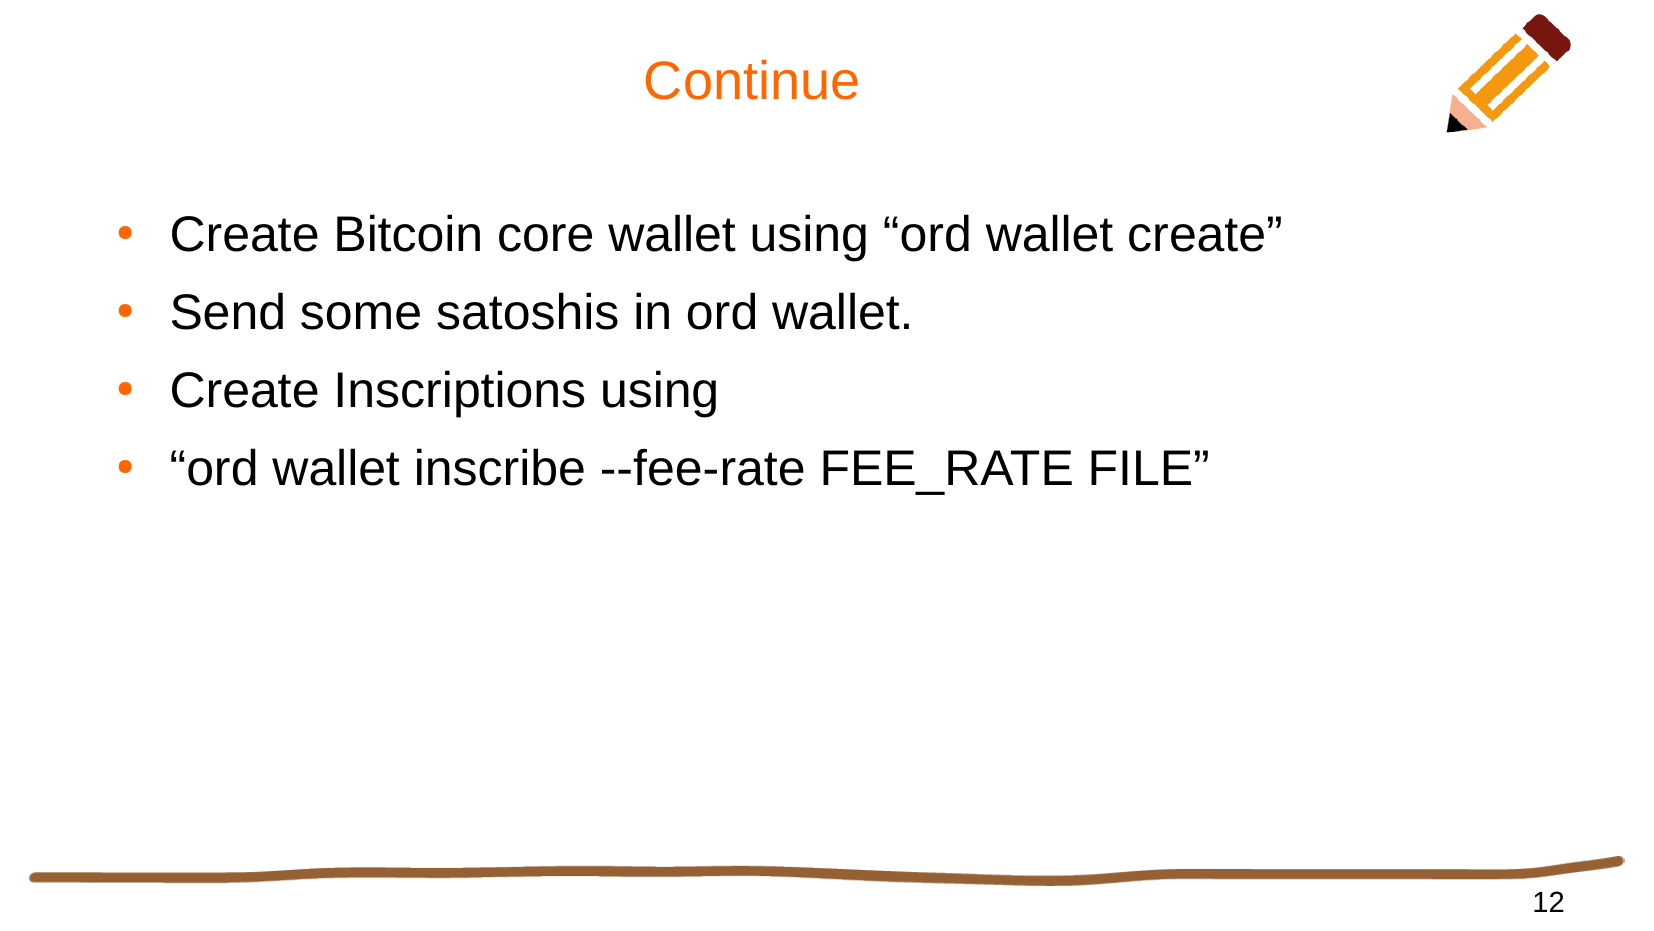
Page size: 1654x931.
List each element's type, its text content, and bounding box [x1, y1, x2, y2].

title Continue [88, 29, 1447, 133]
picture [1446, 14, 1571, 133]
list Create Bitcoin core wallet using “ord wallet create” Send some satoshis in ord wallet. Create Inscriptions using “ord wallet inscribe --fee-rate FEE_RATE FILE” [98, 206, 1576, 857]
picture [29, 856, 1625, 886]
